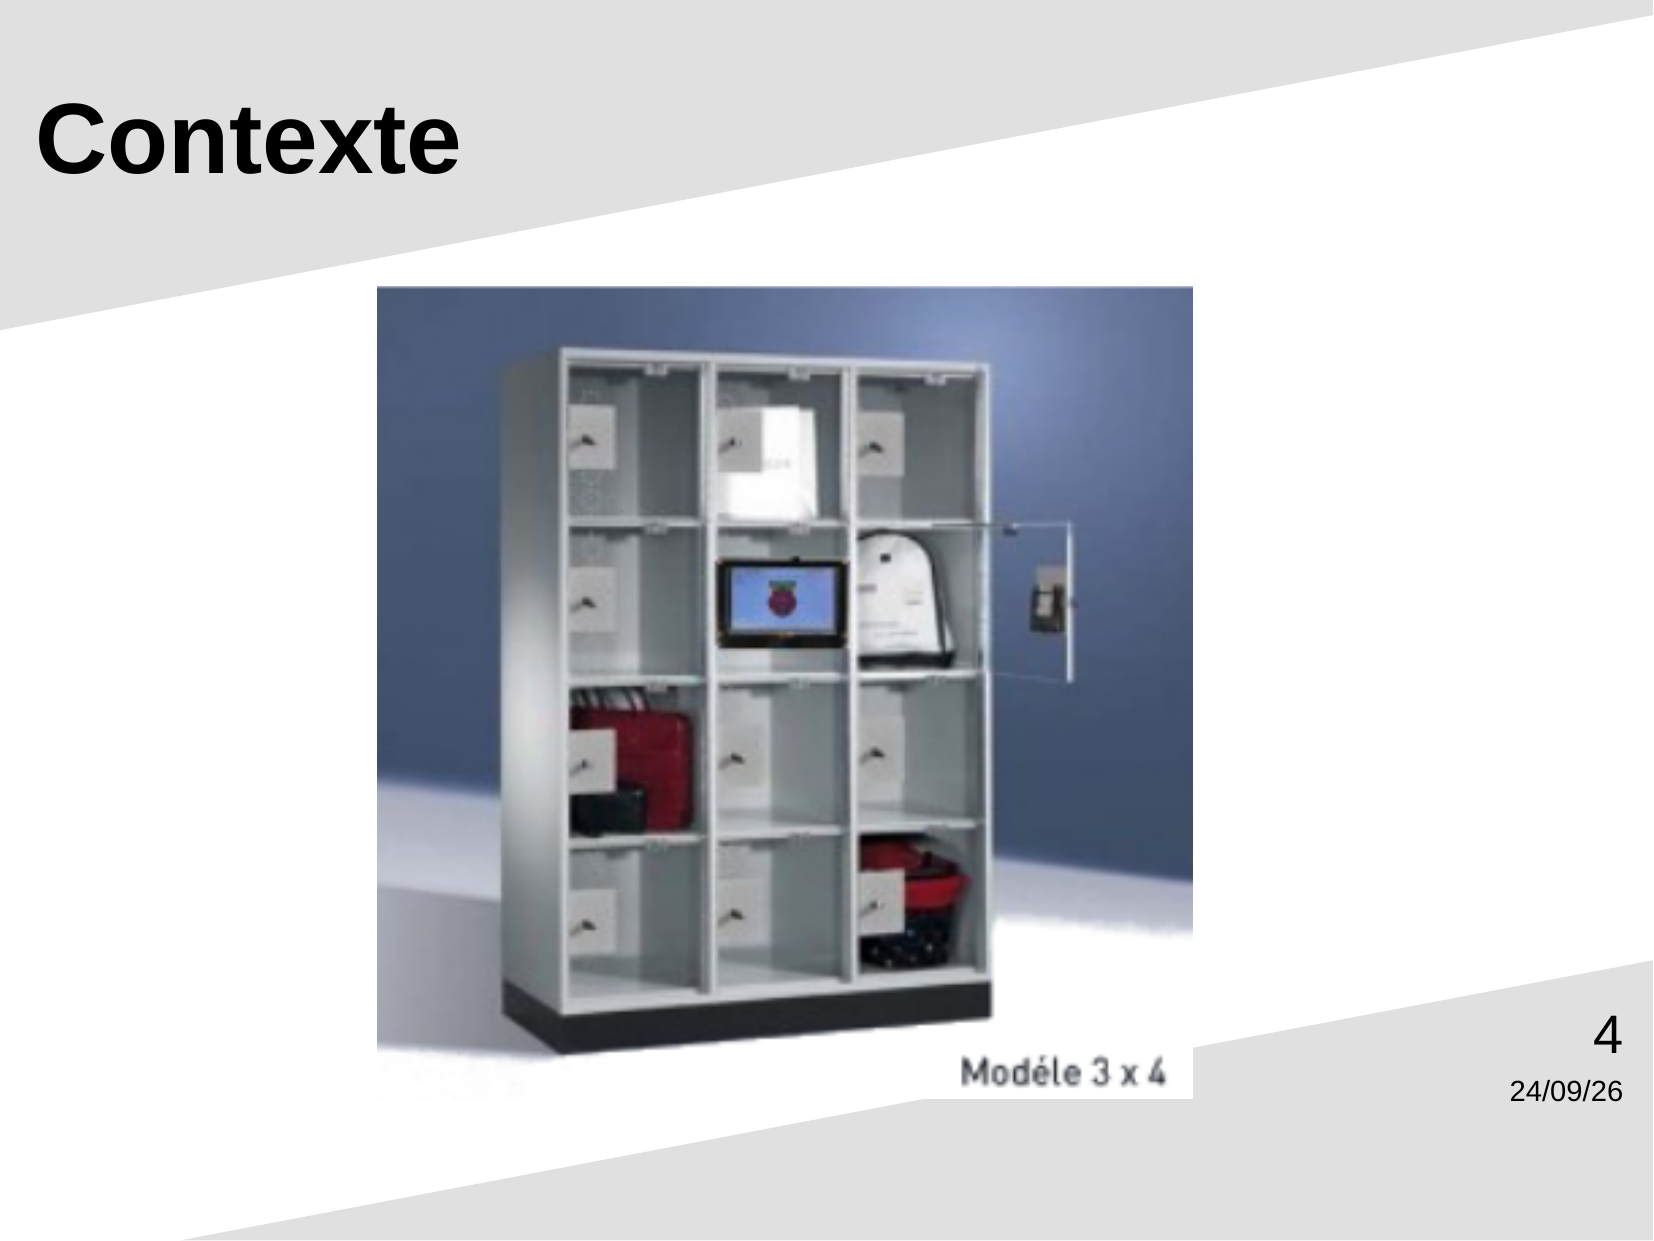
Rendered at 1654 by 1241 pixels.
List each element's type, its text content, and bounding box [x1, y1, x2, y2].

picture [377, 286, 1193, 1099]
title Contexte [35, 35, 1524, 243]
